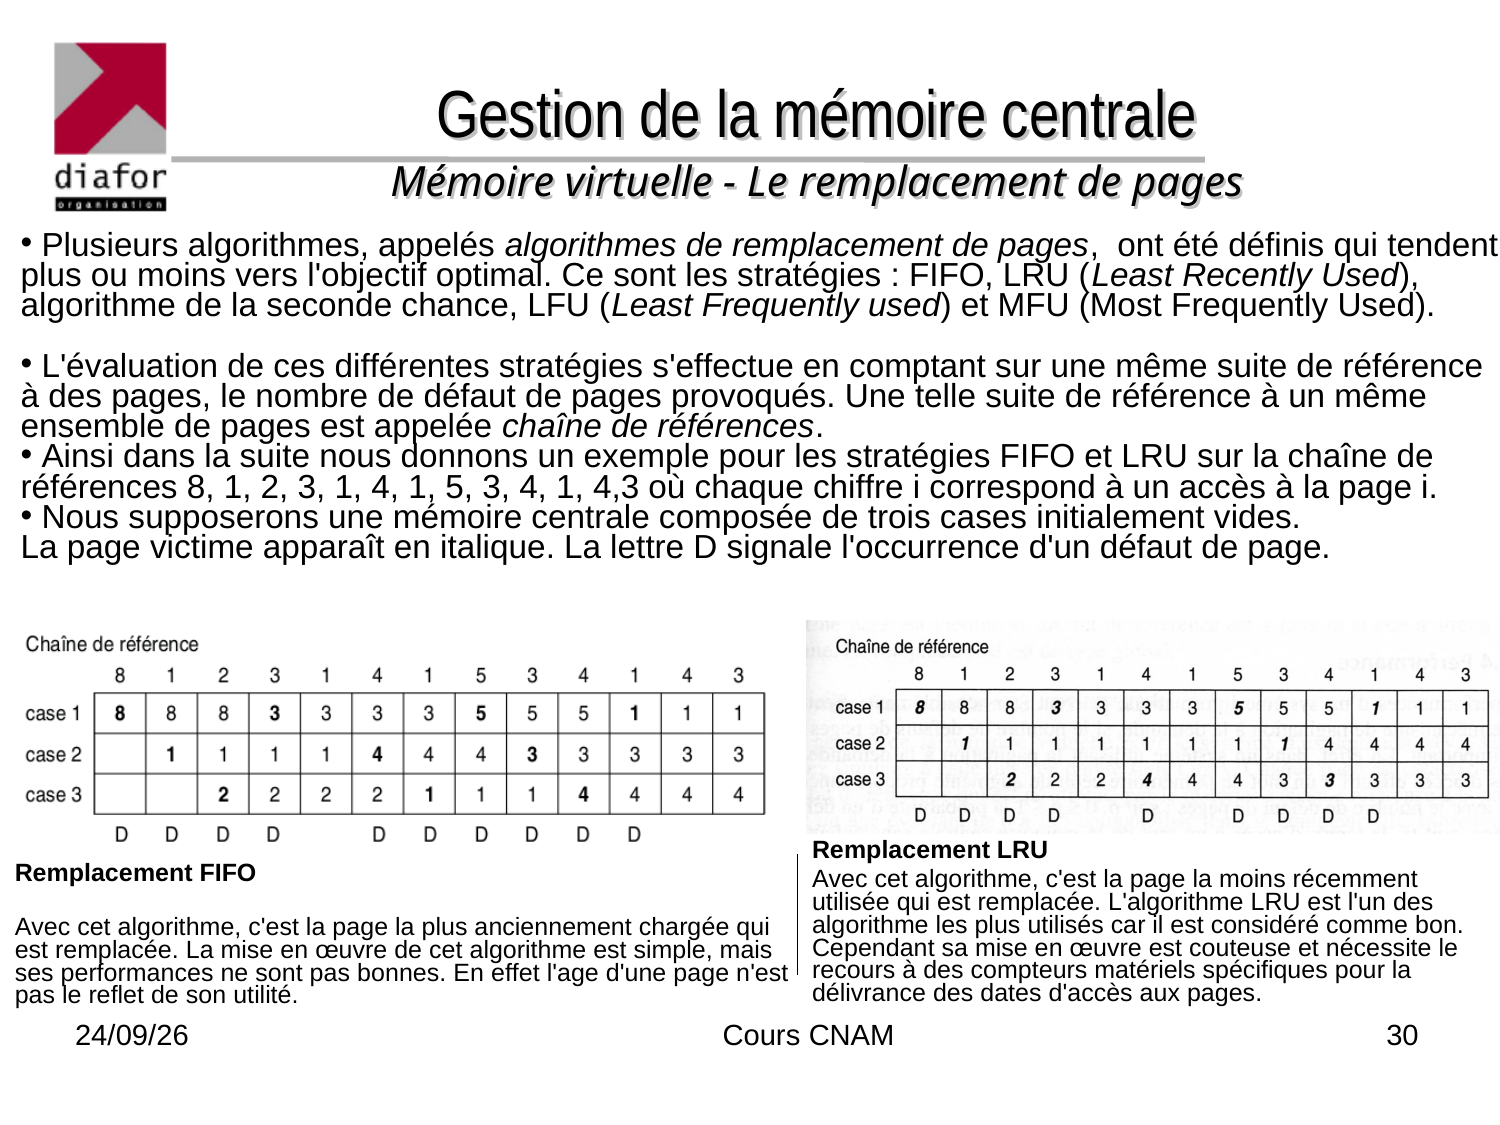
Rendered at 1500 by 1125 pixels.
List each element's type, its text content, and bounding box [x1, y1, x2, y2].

text_box Remplacement LRU [797, 832, 1064, 862]
picture [0, 620, 798, 854]
title Gestion de la mémoire centrale Mémoire virtuelle - Le remplacement de pages [133, 39, 1500, 224]
text_box Avec cet algorithme, c'est la page la plus anciennement chargée qui est remplacée. La mise en œuvre de cet algorithme est simple, mais ses performances ne sont pas bonnes. En effet l'age d'une page n'est pas le reflet de son utilité. [0, 910, 806, 1016]
picture [53, 42, 133, 213]
text_box Plusieurs algorithmes, appelés algorithmes de remplacement de pages, ont été définis qui tendent plus ou moins vers l'objectif optimal. Ce sont les stratégies : FIFO, LRU (Least Recently Used), algorithme de la seconde chance, LFU (Least Frequently used) et MFU (Most Frequently Used). L'évaluation de ces différentes stratégies s'effectue en comptant sur une même suite de référence à des pages, le nombre de défaut de pages provoqués. Une telle suite de référence à un même ensemble de pages est appelée chaîne de références. Ainsi dans la suite nous donnons un exemple pour les stratégies FIFO et LRU sur la chaîne de références 8, 1, 2, 3, 1, 4, 1, 5, 3, 4, 1, 4,3 où chaque chiffre i correspond à un accès à la page i. Nous supposerons une mémoire centrale composée de trois cases initialement vides. La page victime apparaît en italique. La lettre D signale l'occurrence d'un défaut de page. [5, 224, 1500, 573]
text_box Remplacement FIFO [0, 856, 272, 894]
picture [806, 620, 1500, 834]
text_box Avec cet algorithme, c'est la page la moins récemment utilisée qui est remplacée. L'algorithme LRU est l'un des algorithme les plus utilisés car il est considéré comme bon. Cependant sa mise en œuvre est couteuse et nécessite le recours à des compteurs matériels spécifiques pour la délivrance des dates d'accès aux pages. [797, 862, 1482, 1014]
